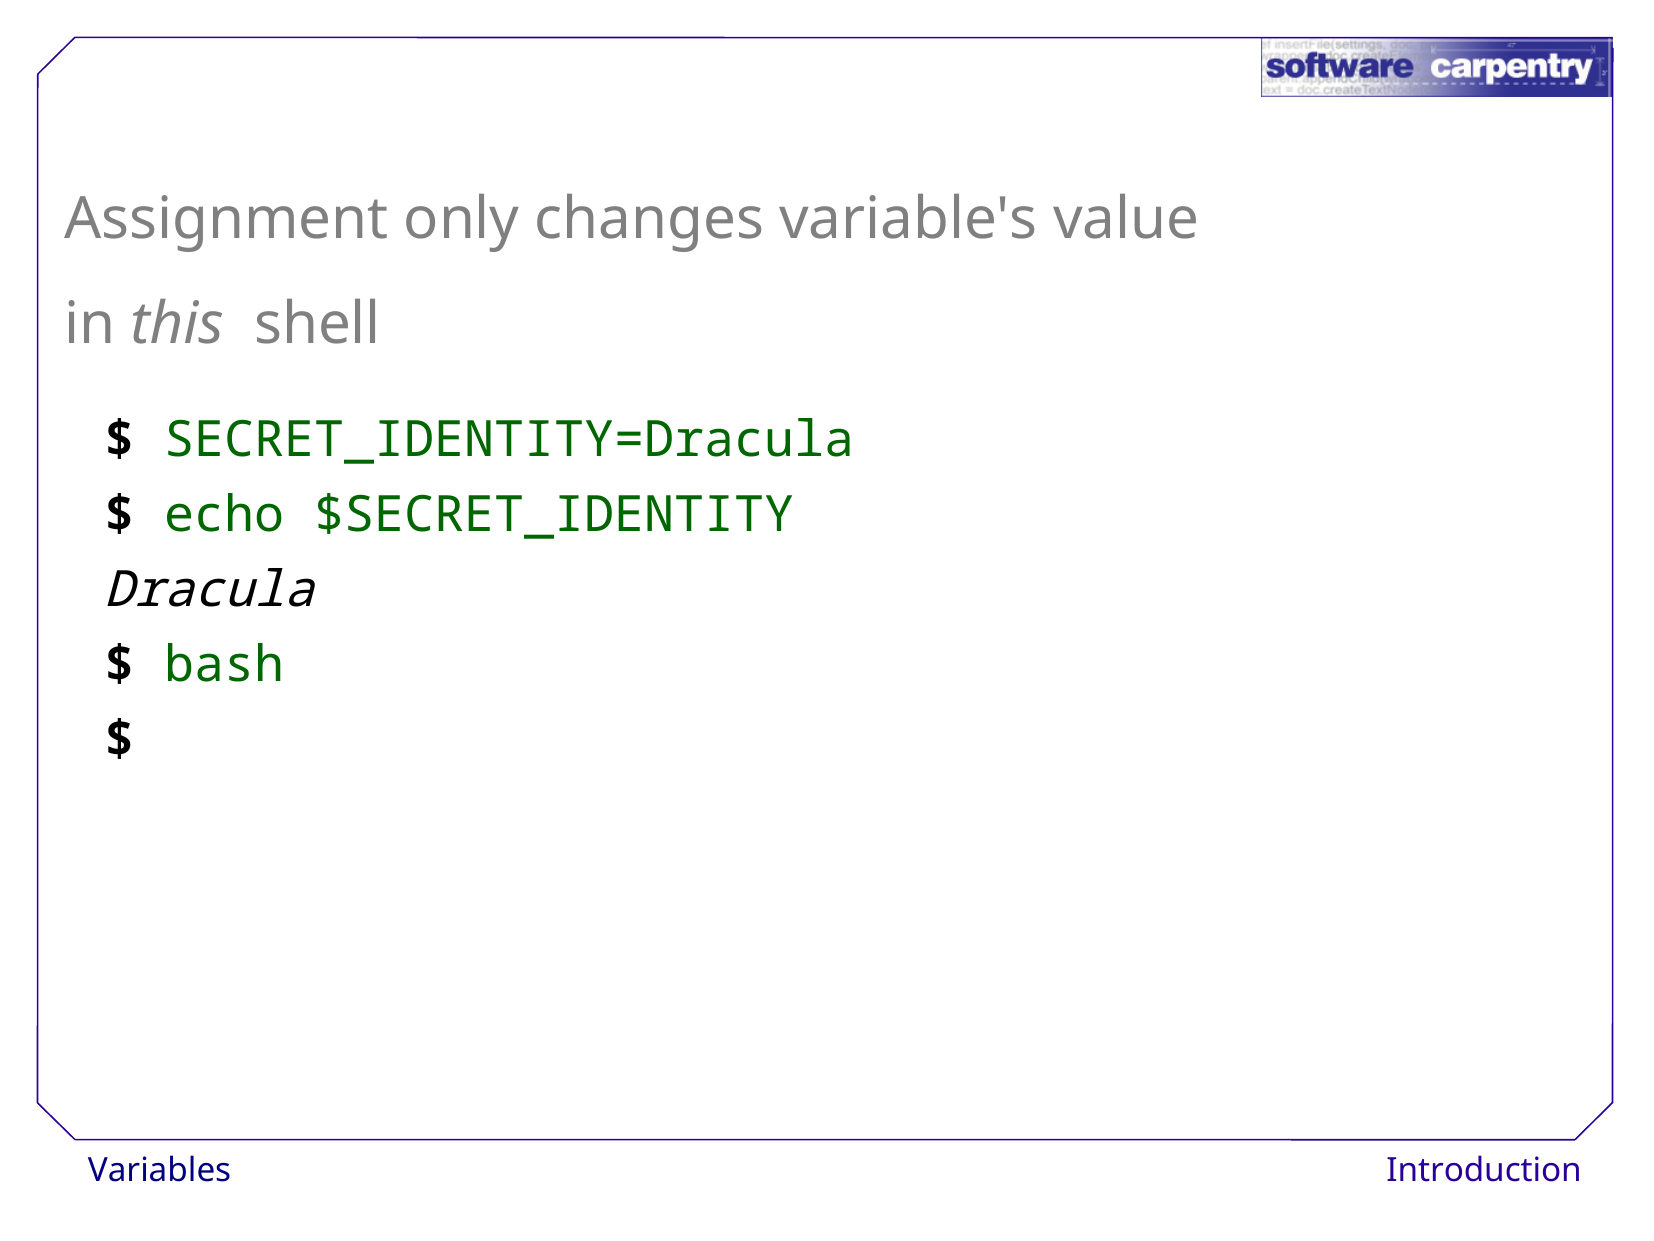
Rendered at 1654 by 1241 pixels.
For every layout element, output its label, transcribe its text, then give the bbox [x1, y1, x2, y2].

text_box Assignment only changes variable's value in this shell [49, 137, 1365, 364]
text_box $ SECRET_IDENTITY=Dracula $ echo $SECRET_IDENTITY Dracula $ bash $ [89, 383, 1512, 1084]
picture [1261, 39, 1613, 97]
